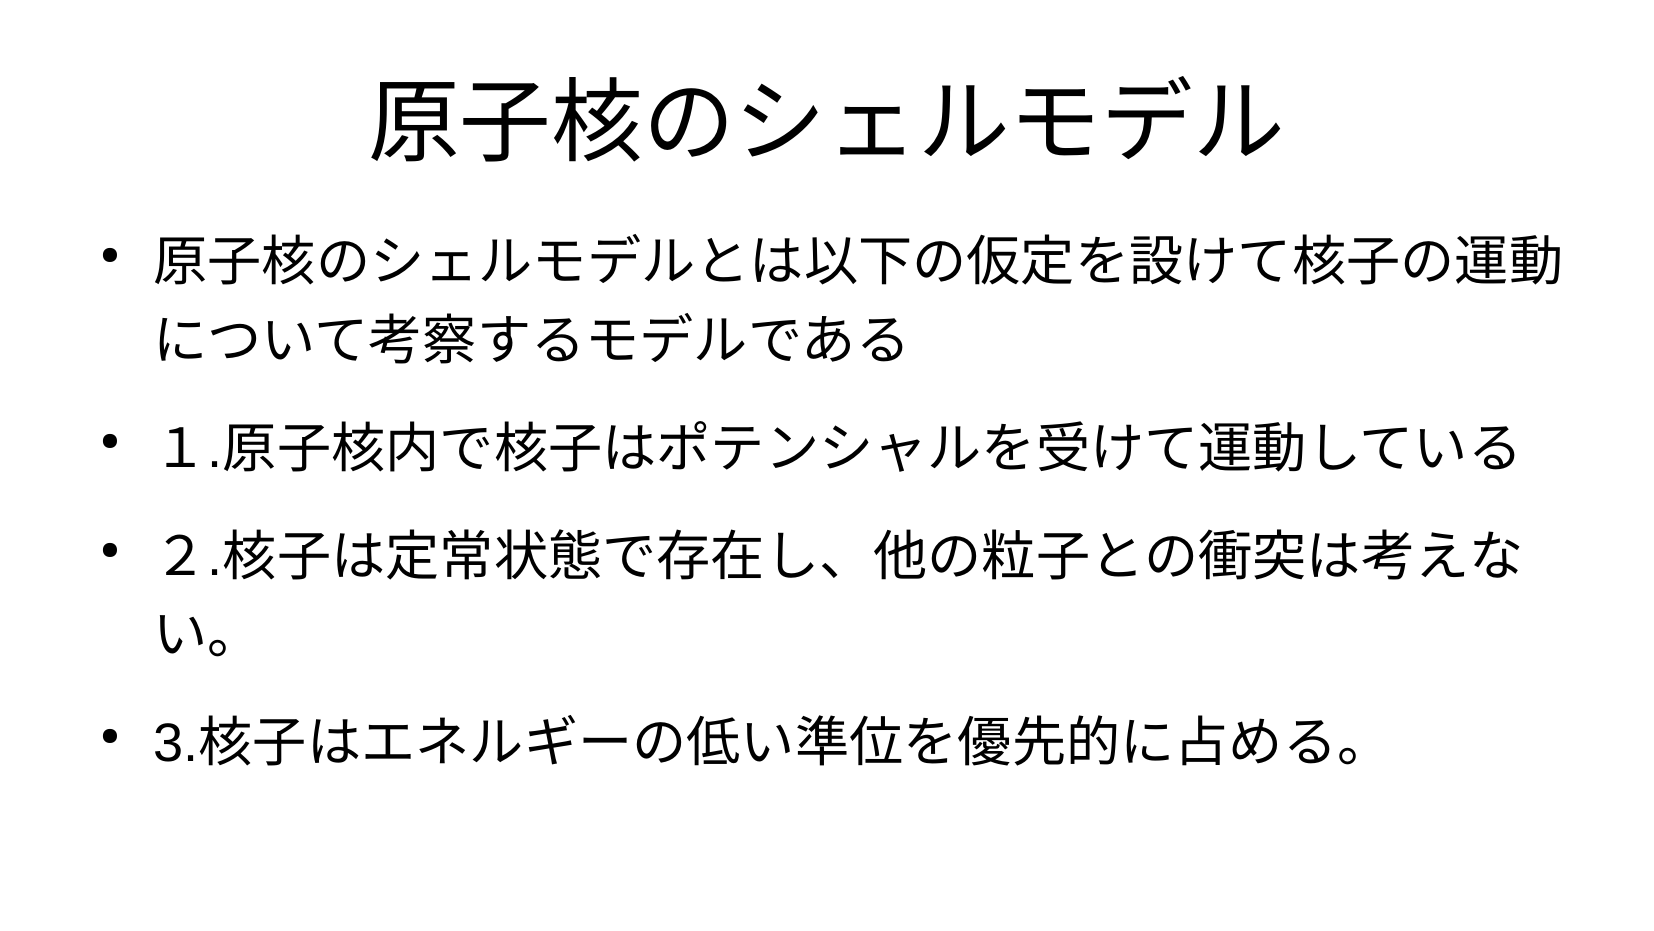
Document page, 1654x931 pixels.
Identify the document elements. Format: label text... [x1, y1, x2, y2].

title 原子核のシェルモデル [82, 37, 1571, 193]
list 原子核のシェルモデルとは以下の仮定を設けて核子の運動について考察するモデルである １.原子核内で核子はポテンシャルを受けて運動している ２.核子は定常状態で存在し、他の粒子との衝突は考えない。 3.核子はエネルギーの低い準位を優先的に占める。 [82, 217, 1571, 886]
